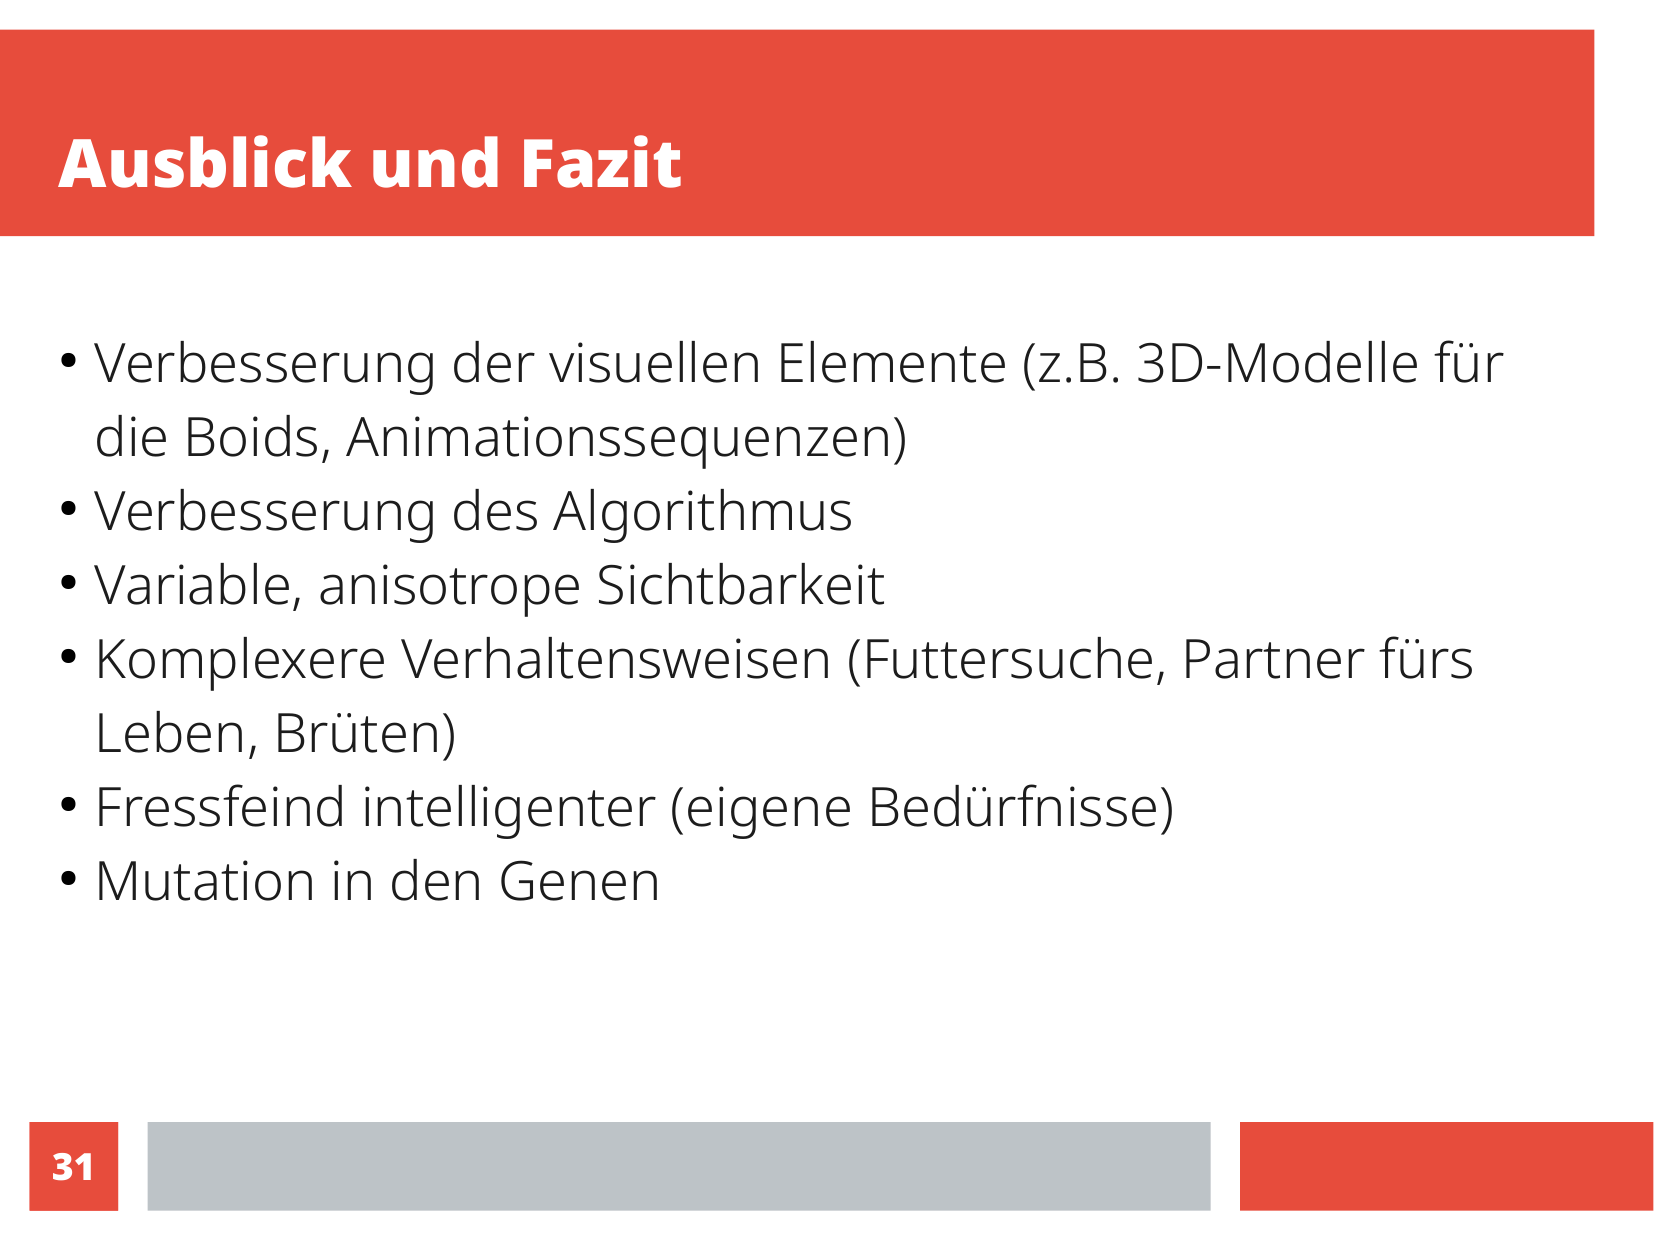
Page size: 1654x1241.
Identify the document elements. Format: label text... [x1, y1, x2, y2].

title Ausblick und Fazit [59, 49, 1595, 207]
subtitle Verbesserung der visuellen Elemente (z.B. 3D-Modelle für die Boids, Animationssequenzen) Verbesserung des Algorithmus Variable, anisotrope Sichtbarkeit Komplexere Verhaltensweisen (Futtersuche, Partner fürs Leben, Brüten) Fressfeind intelligenter (eigene Bedürfnisse) Mutation in den Genen [59, 324, 1565, 1093]
